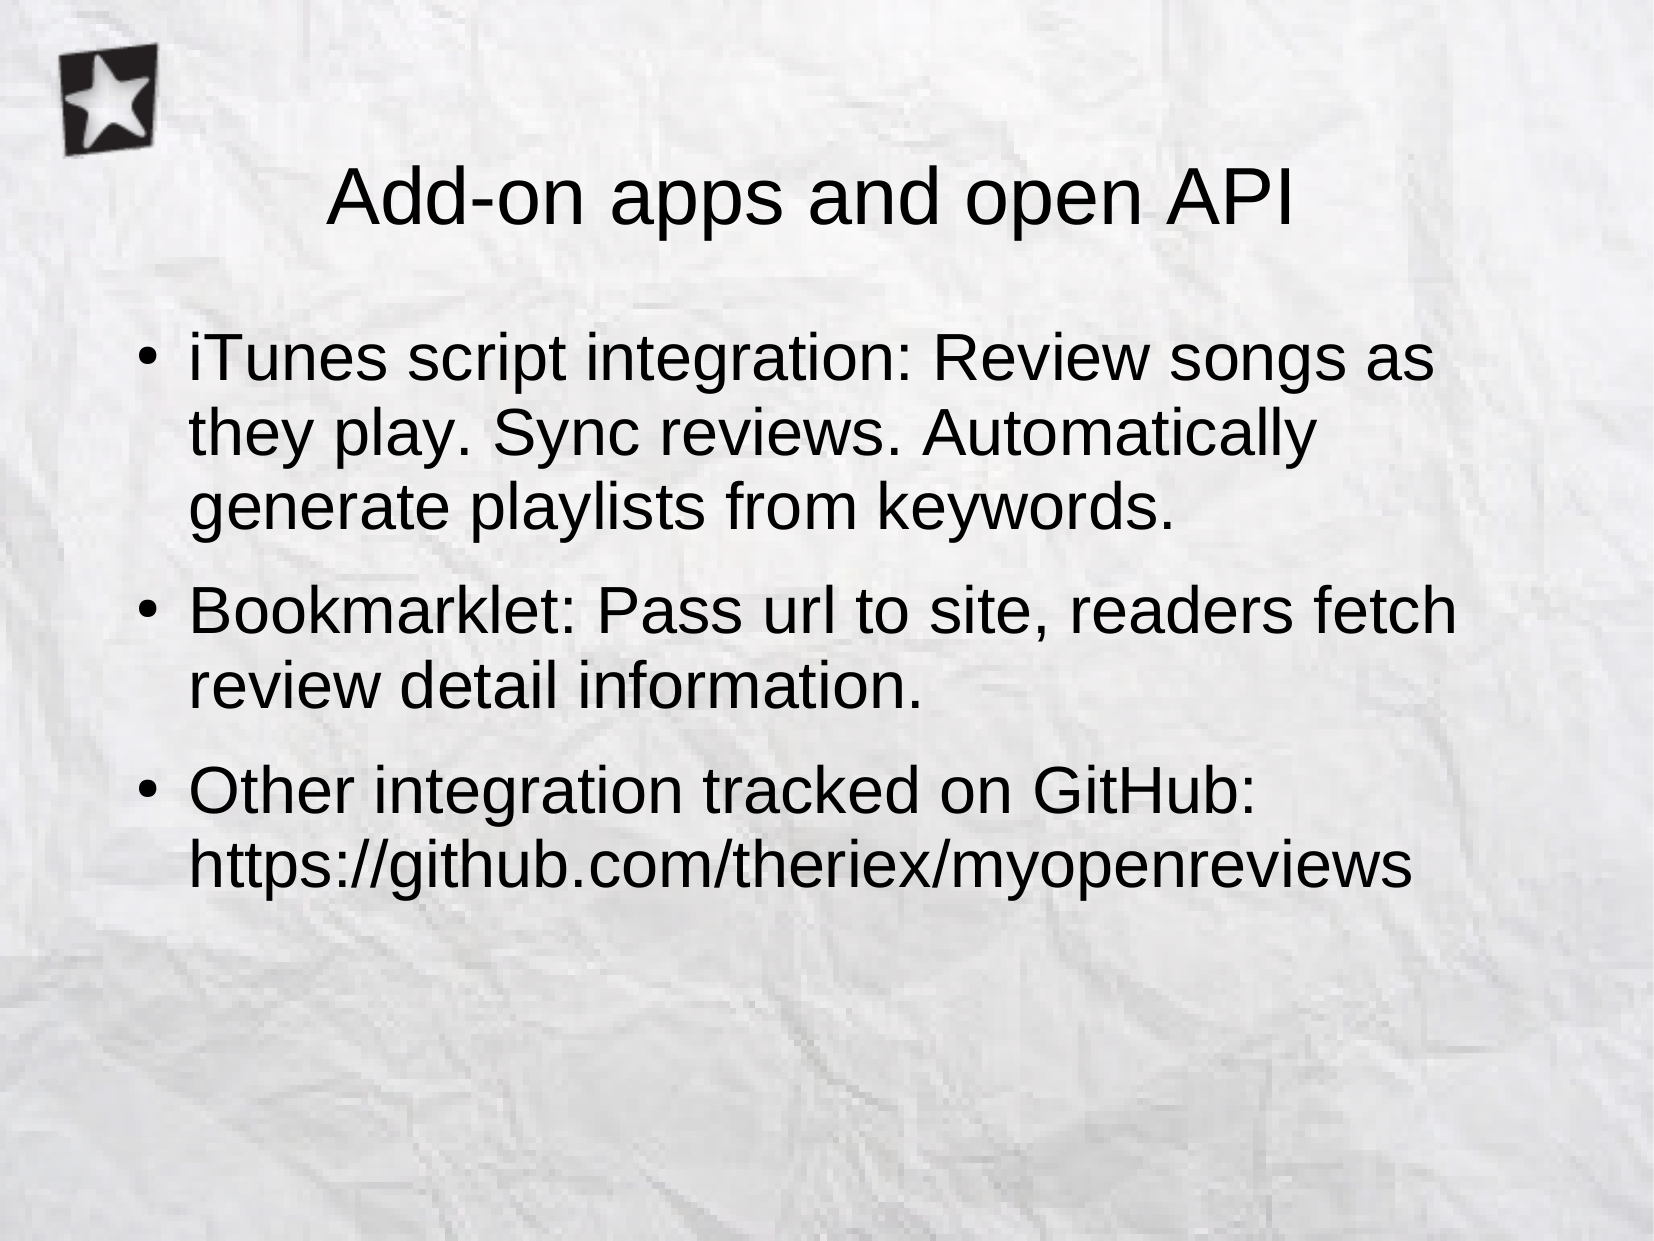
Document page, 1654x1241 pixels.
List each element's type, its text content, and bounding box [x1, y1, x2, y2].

title Add-on apps and open API [118, 112, 1506, 281]
picture [0, 0, 1654, 1241]
list iTunes script integration: Review songs as they play. Sync reviews. Automatically generate playlists from keywords. Bookmarklet: Pass url to site, readers fetch review detail information. Other integration tracked on GitHub: https://github.com/theriex/myopenreviews [118, 319, 1571, 1040]
